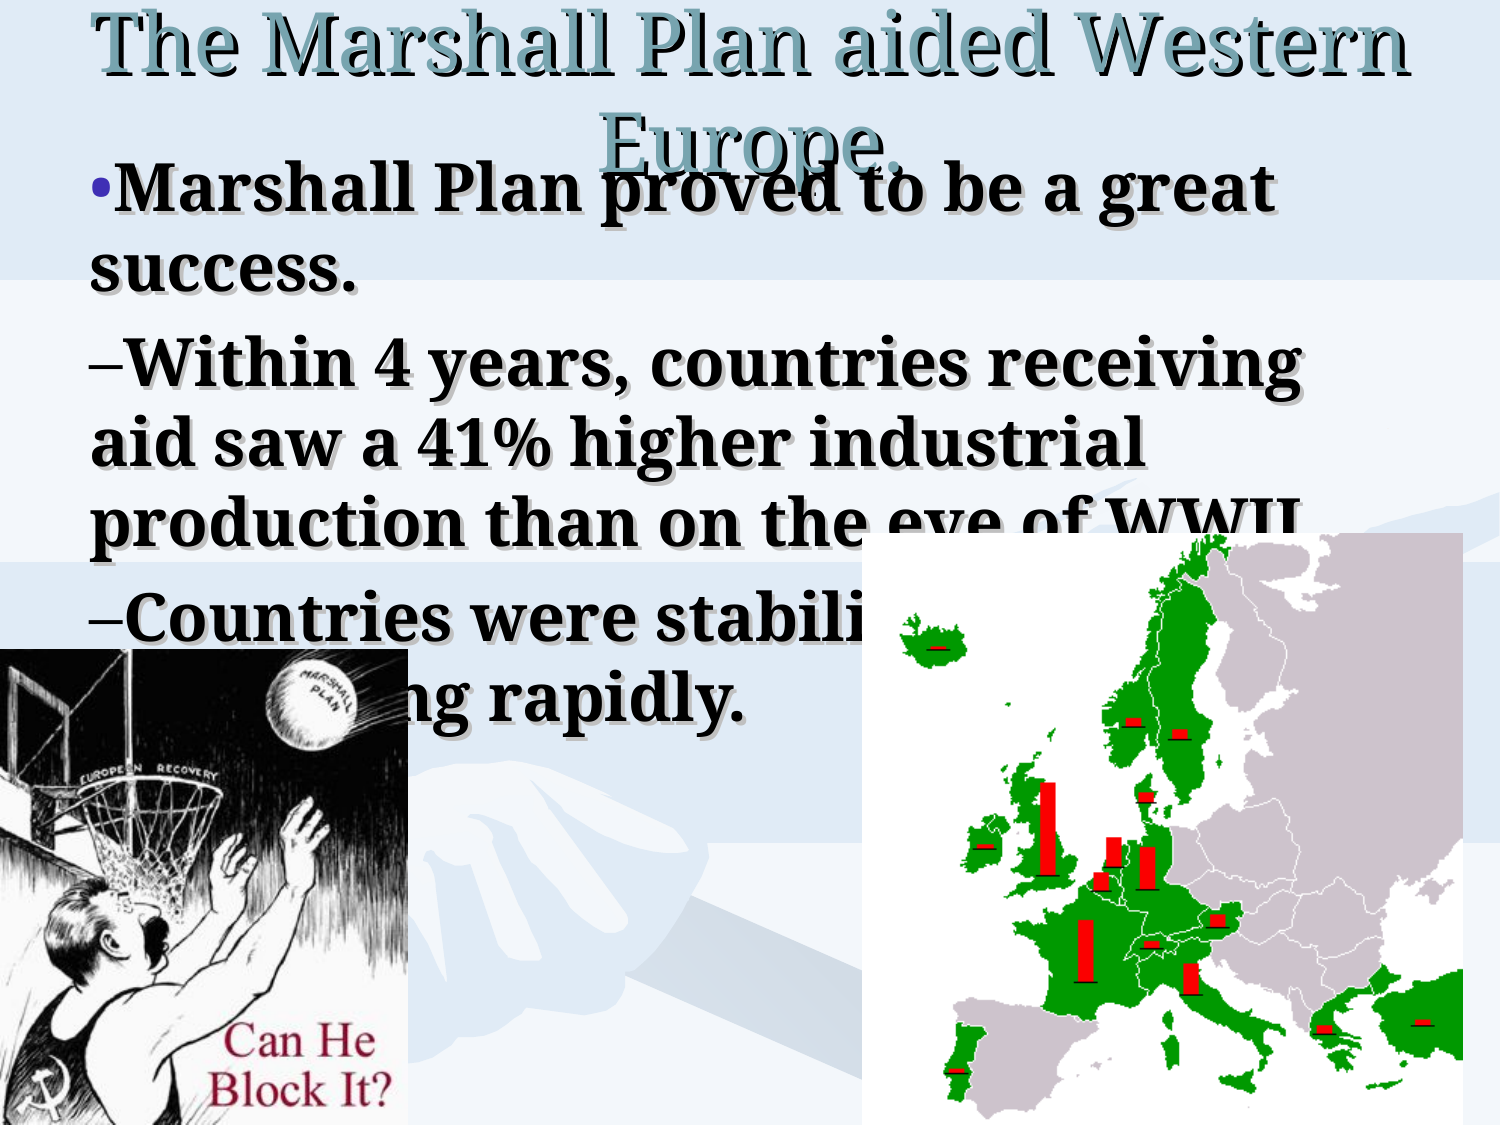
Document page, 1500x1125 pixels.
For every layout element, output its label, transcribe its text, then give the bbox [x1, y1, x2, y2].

picture [0, 650, 408, 1125]
picture [862, 533, 1463, 1125]
list Marshall Plan proved to be a great success. Within 4 years, countries receiving aid saw a 41% higher industrial production than on the eve of WWII. Countries were stabilized and exports were rising rapidly. [75, 137, 1426, 876]
title The Marshall Plan aided Western Europe. [0, 31, 1500, 247]
